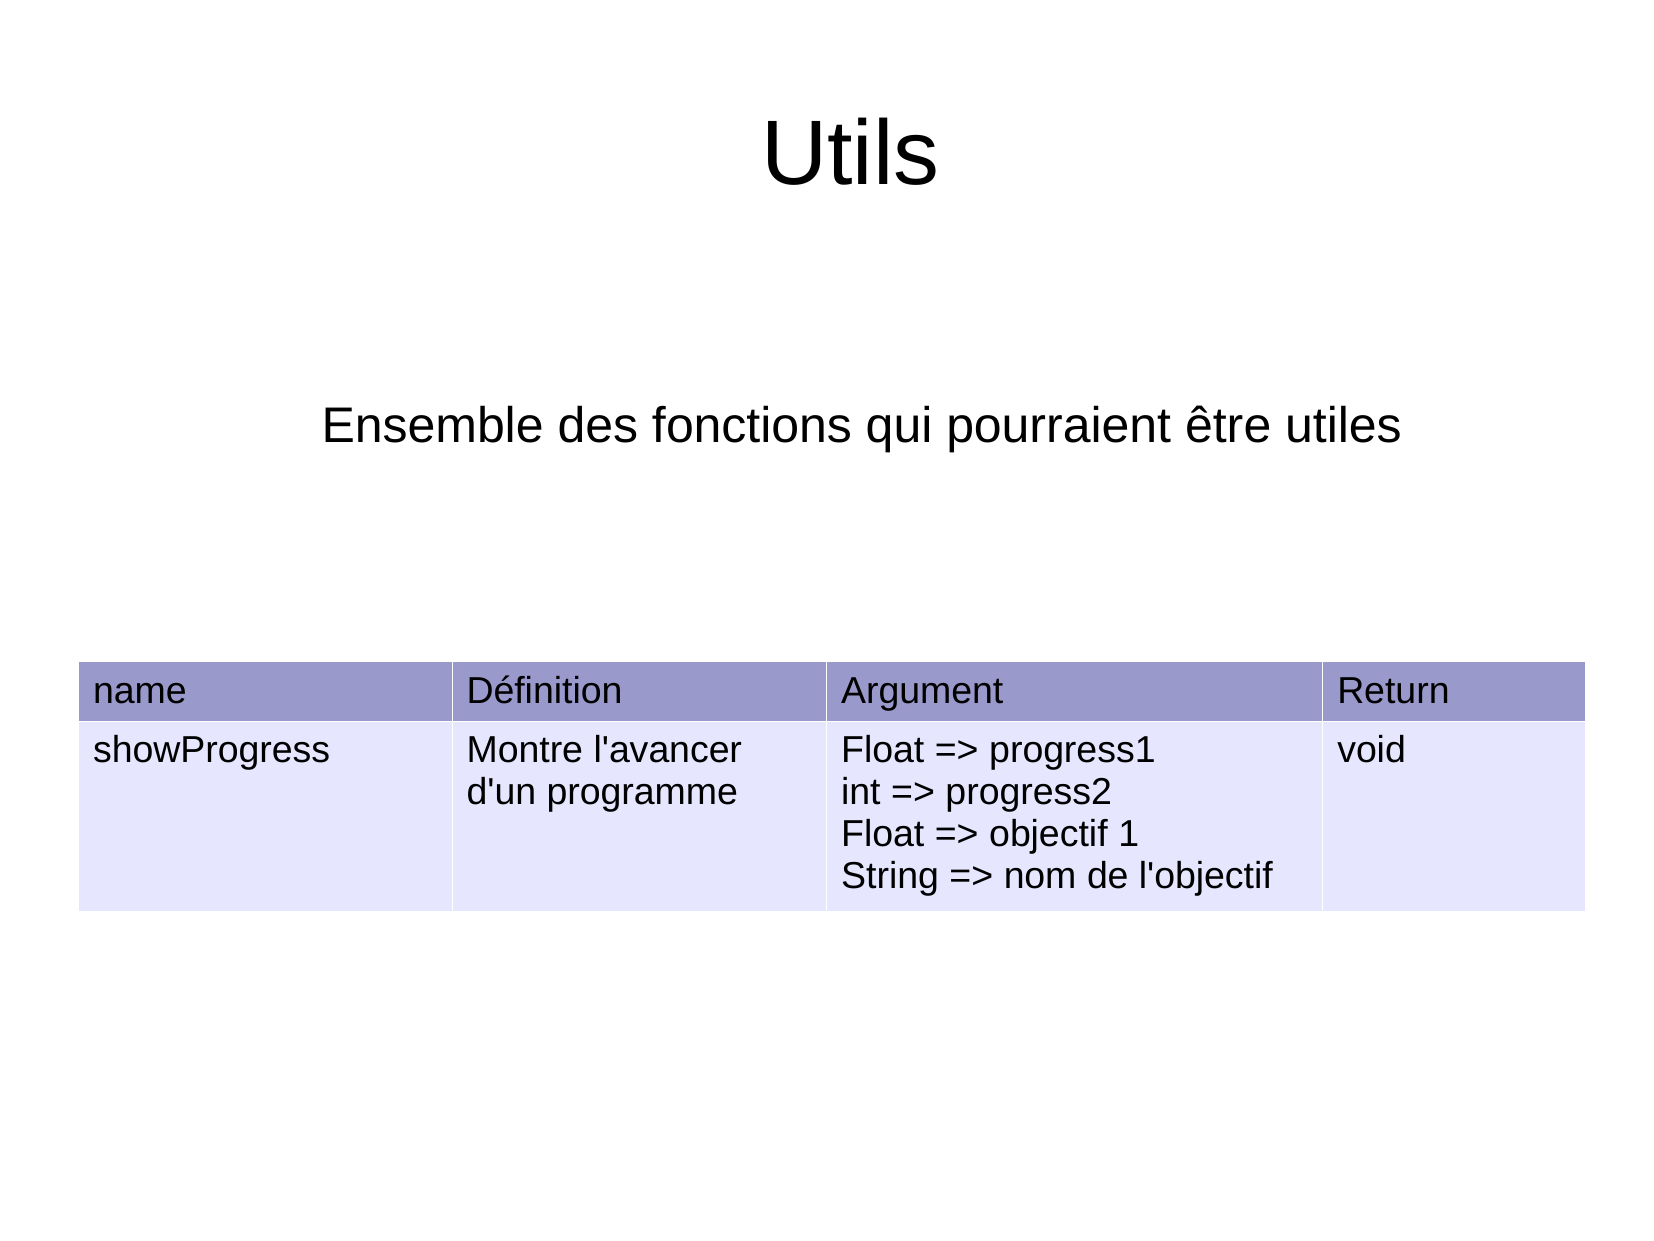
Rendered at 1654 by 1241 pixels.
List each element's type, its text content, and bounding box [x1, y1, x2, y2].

table_header name [79, 662, 452, 721]
table_cell void [1323, 722, 1585, 911]
table_cell Montre l'avancer d'un programme [453, 722, 826, 911]
table_header Return [1323, 662, 1585, 721]
table_header Définition [453, 662, 826, 721]
table_header Argument [827, 662, 1322, 721]
table_cell Float => progress1 int => progress2 Float => objectif 1 String => nom de l'objectif [827, 722, 1322, 911]
table_cell showProgress [79, 722, 452, 911]
text_box Ensemble des fonctions qui pourraient être utiles [271, 389, 1418, 461]
title Utils [82, 49, 1619, 257]
